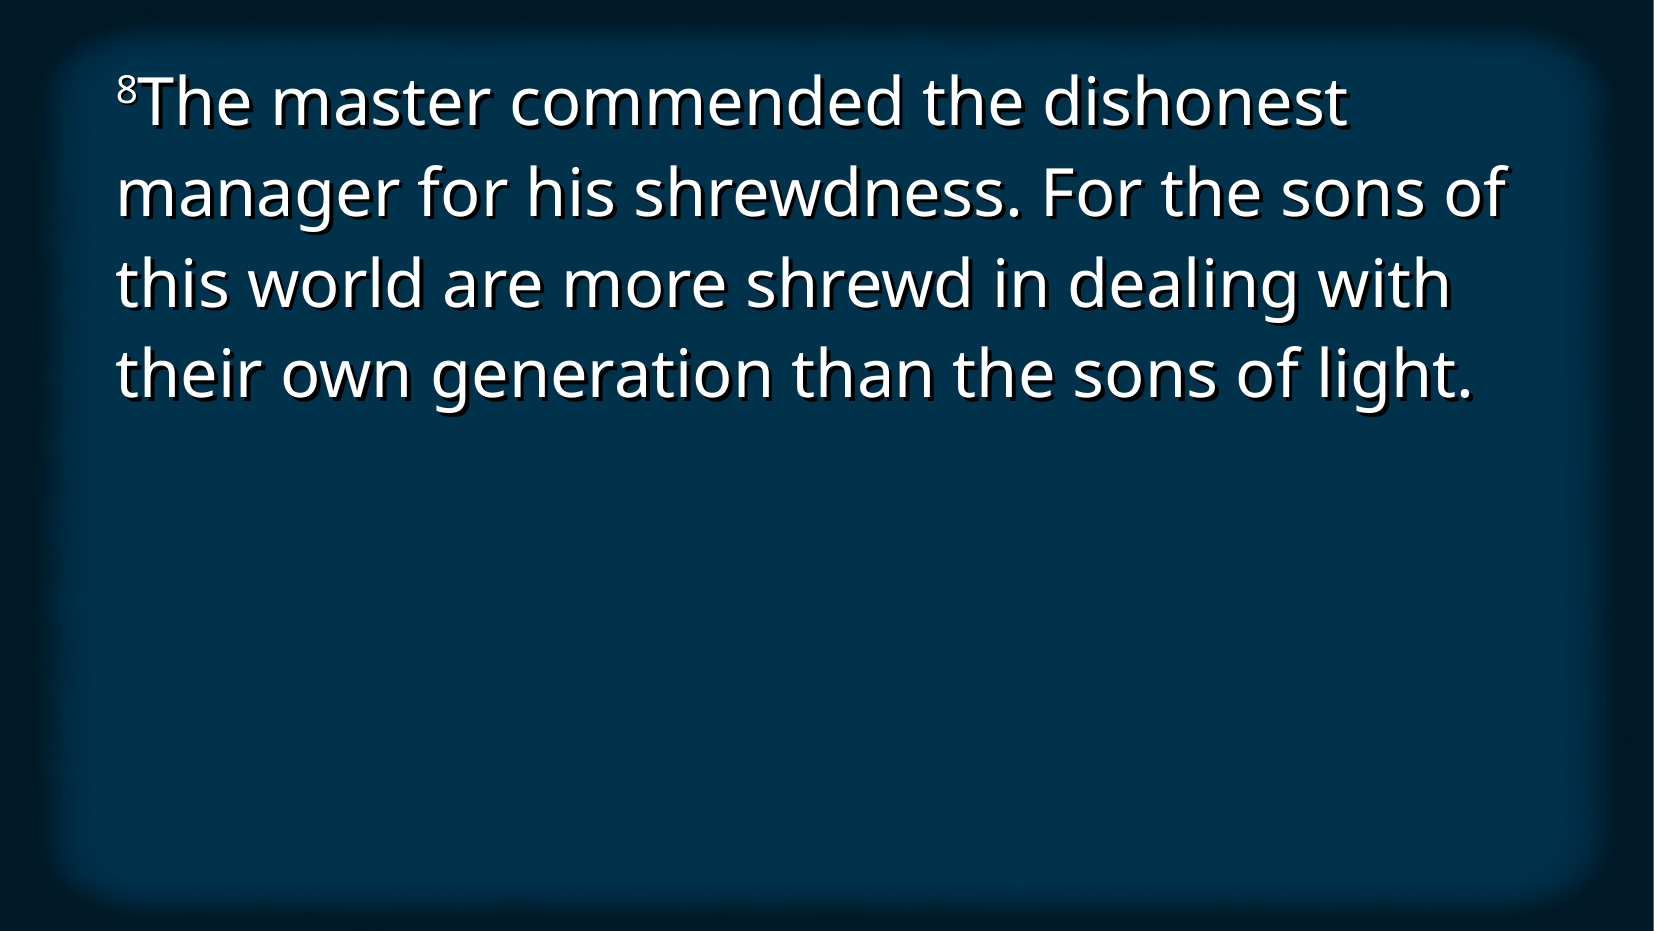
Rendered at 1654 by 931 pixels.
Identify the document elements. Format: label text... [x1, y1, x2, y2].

text_box 8The master commended the dishonest manager for his shrewdness. For the sons of this world are more shrewd in dealing with their own generation than the sons of light. [101, 46, 1572, 417]
picture [0, 0, 1654, 931]
